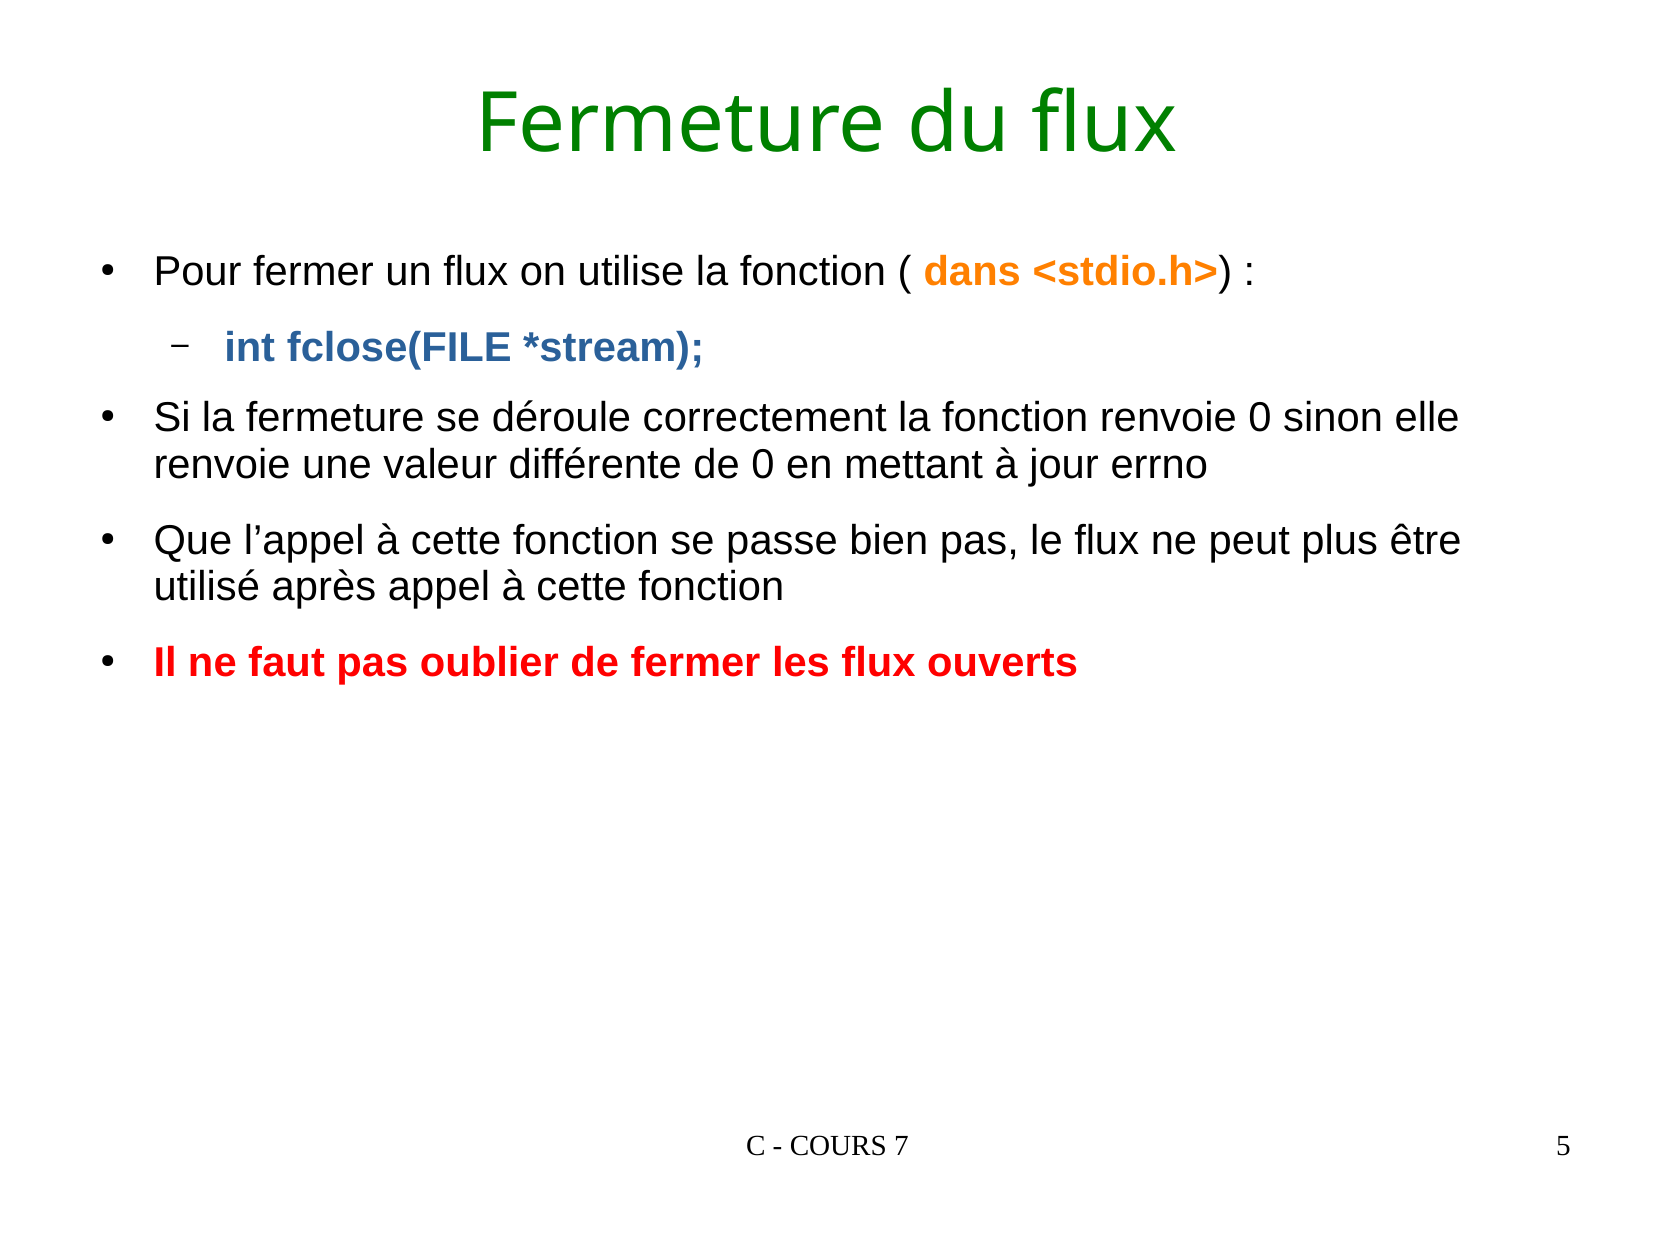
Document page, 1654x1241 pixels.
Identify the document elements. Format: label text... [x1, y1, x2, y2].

title Fermeture du flux [82, 49, 1571, 189]
list Pour fermer un flux on utilise la fonction ( dans <stdio.h>) : int fclose(FILE *stream); Si la fermeture se déroule correctement la fonction renvoie 0 sinon elle renvoie une valeur différente de 0 en mettant à jour errno Que l’appel à cette fonction se passe bien pas, le flux ne peut plus être utilisé après appel à cette fonction Il ne faut pas oublier de fermer les flux ouverts [82, 248, 1571, 1063]
